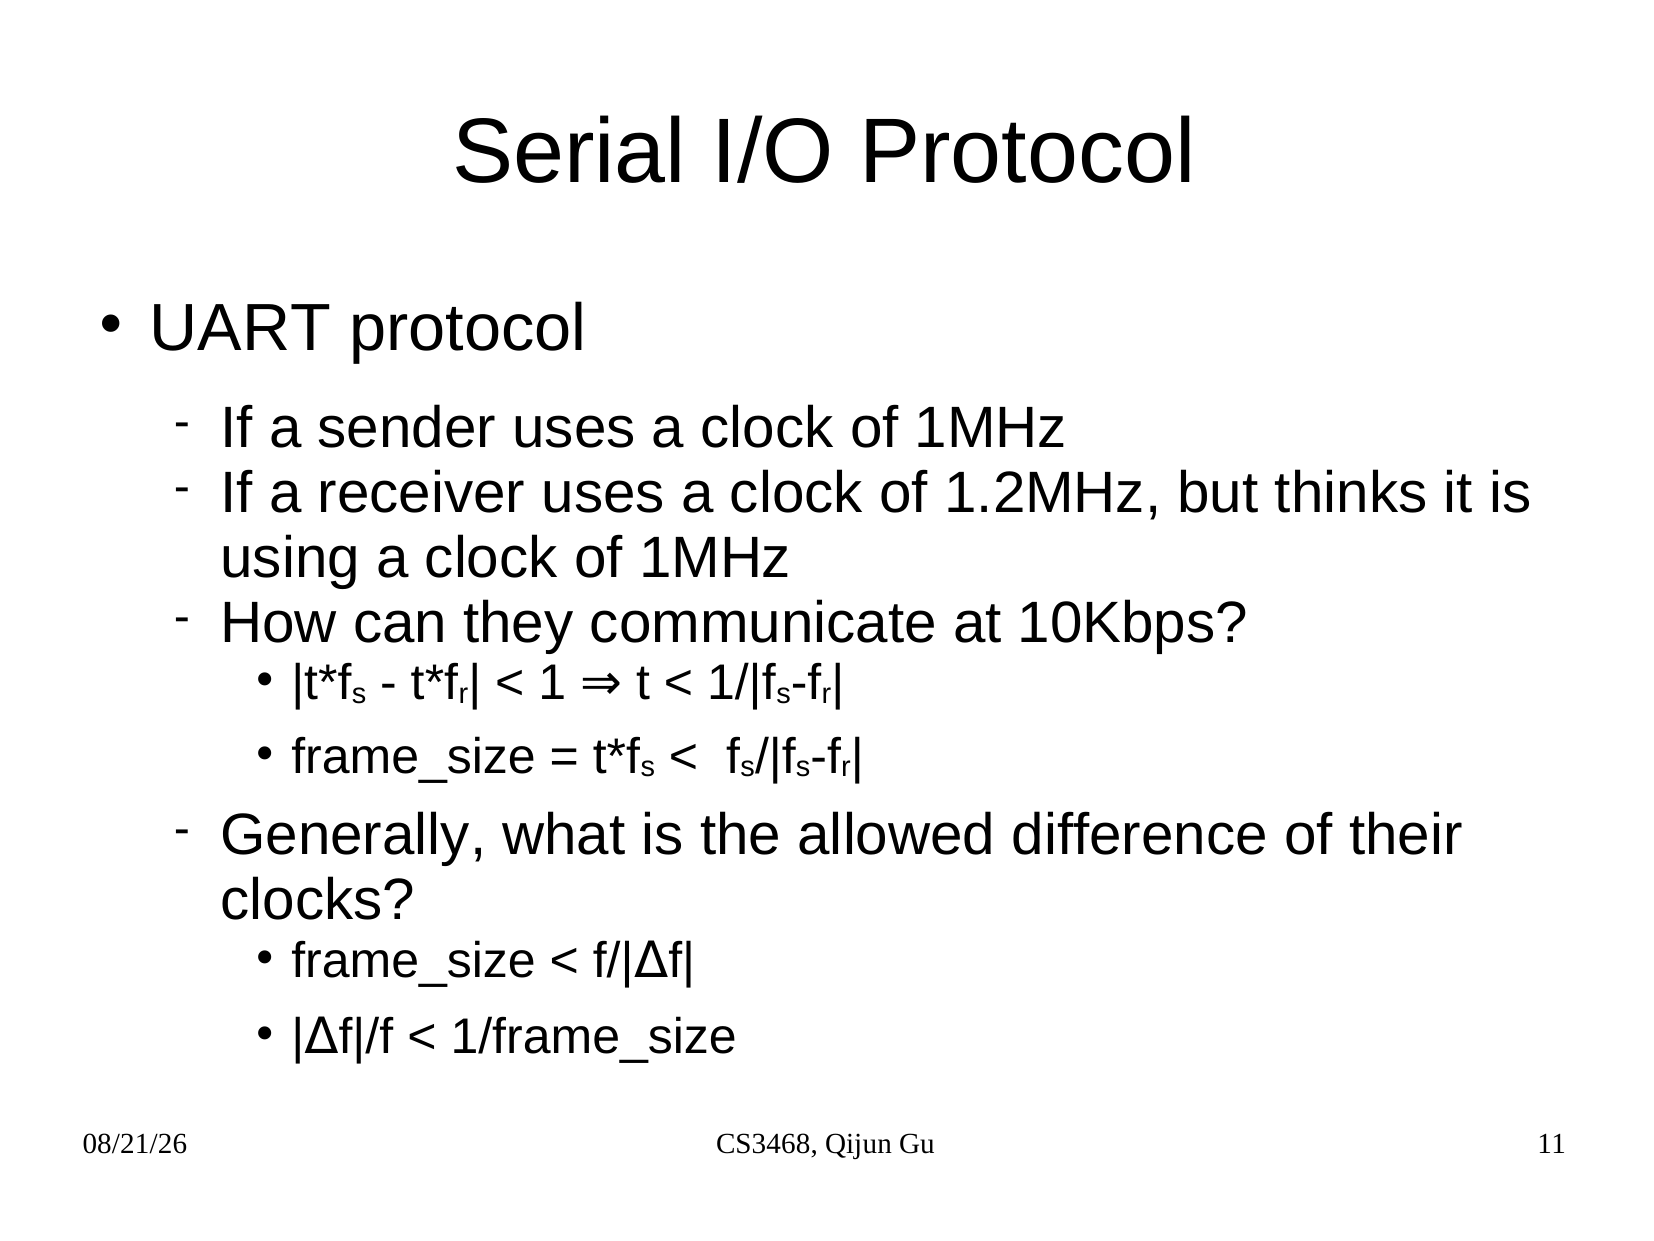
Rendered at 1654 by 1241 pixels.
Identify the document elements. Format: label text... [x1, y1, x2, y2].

title Serial I/O Protocol [82, 56, 1567, 246]
list UART protocol If a sender uses a clock of 1MHz If a receiver uses a clock of 1.2MHz, but thinks it is using a clock of 1MHz How can they communicate at 10Kbps? |t*fs - t*fr| < 1 ⇒ t < 1/|fs-fr| frame_size = t*fs < fs/|fs-fr| Generally, what is the allowed difference of their clocks? frame_size < f/|Δf| |Δf|/f < 1/frame_size [82, 290, 1567, 1099]
